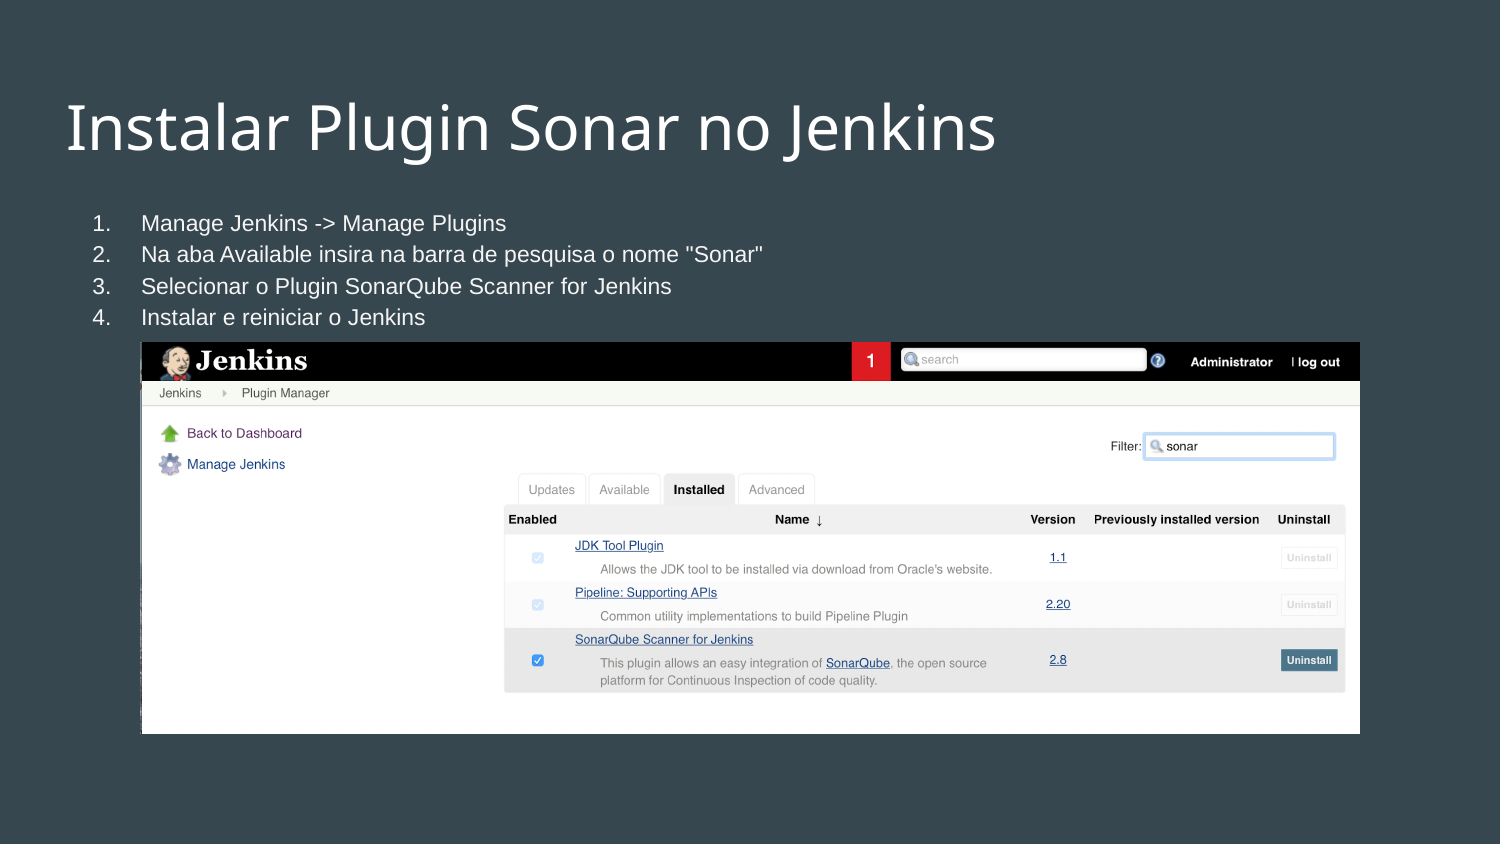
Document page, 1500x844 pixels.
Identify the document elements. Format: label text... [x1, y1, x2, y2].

list Manage Jenkins -> Manage Plugins Na aba Available insira na barra de pesquisa o nome "Sonar" Selecionar o Plugin SonarQube Scanner for Jenkins Instalar e reiniciar o Jenkins [51, 189, 1449, 750]
picture [140, 342, 1360, 734]
title Instalar Plugin Sonar no Jenkins [51, 72, 1449, 167]
